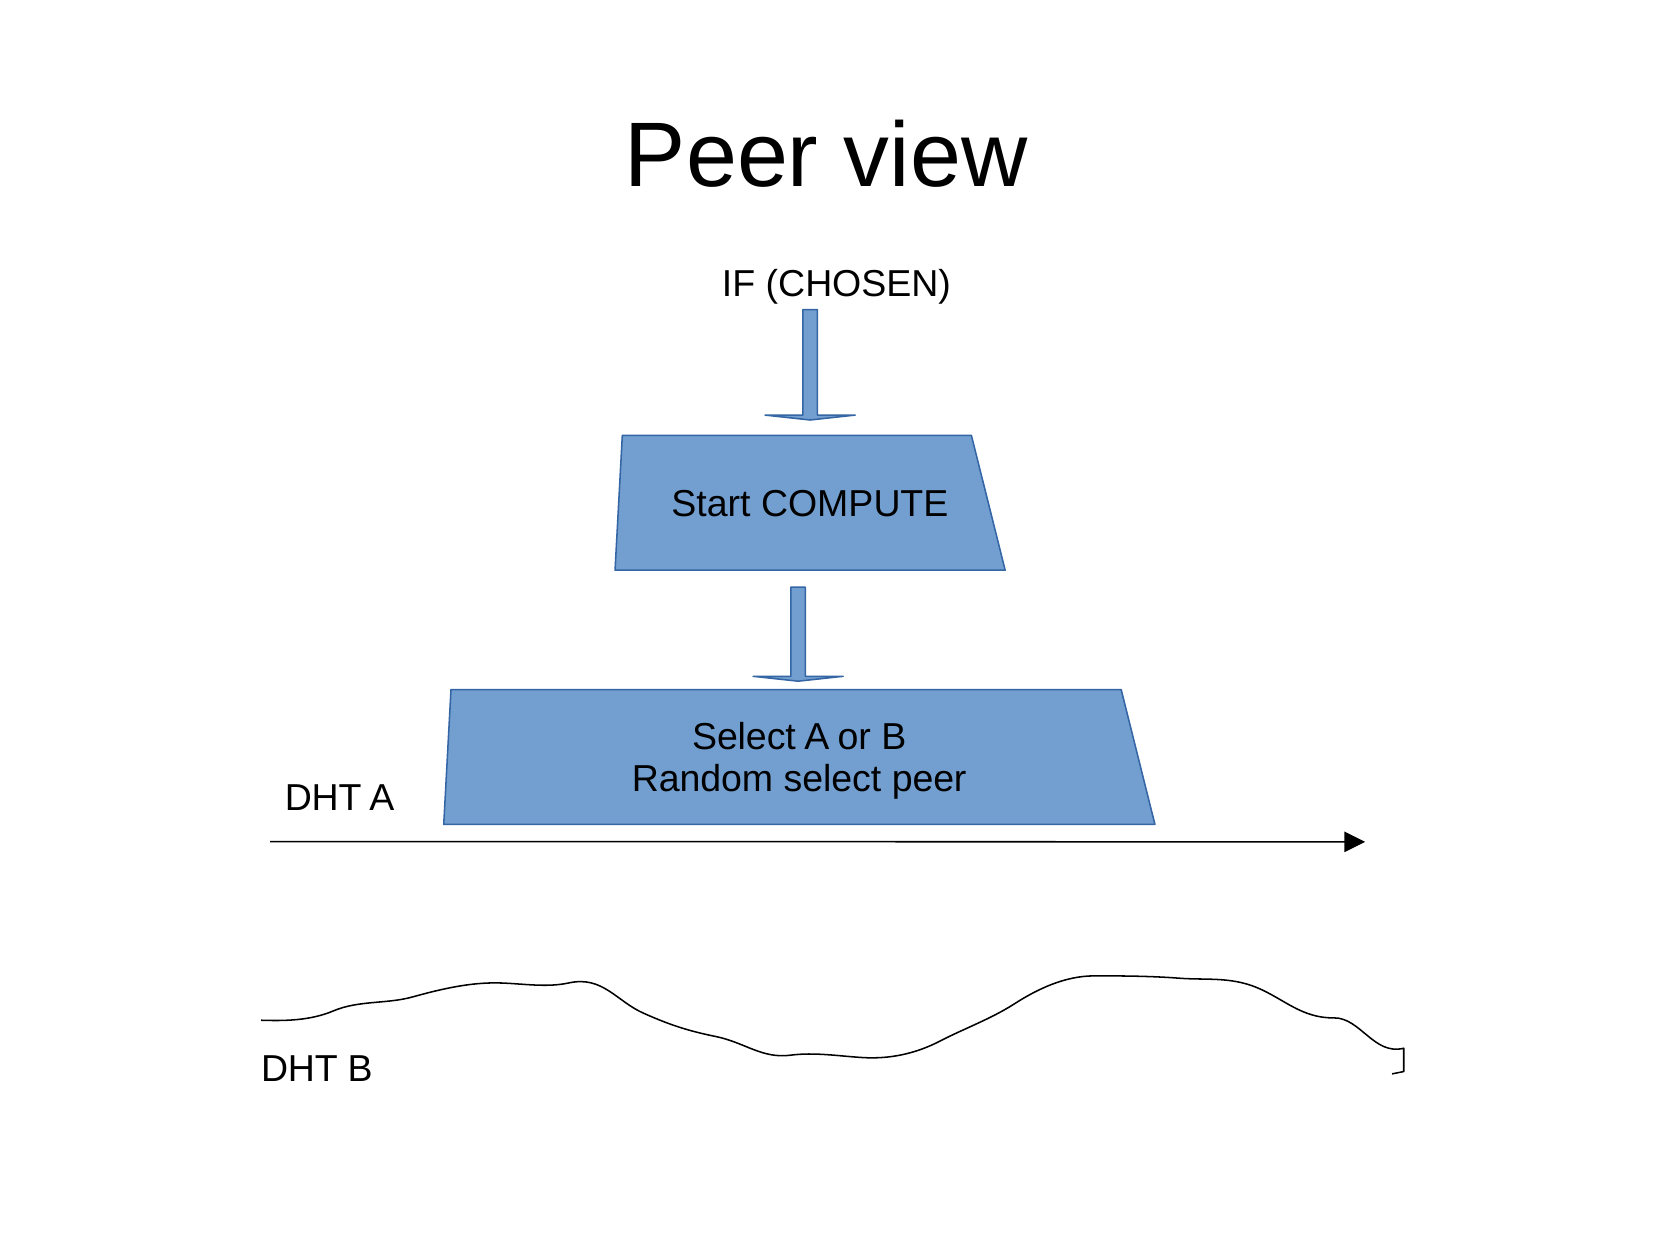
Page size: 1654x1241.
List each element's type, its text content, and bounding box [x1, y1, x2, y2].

text_box IF (CHOSEN) [707, 252, 1112, 310]
title Peer view [82, 49, 1571, 257]
text_box DHT B [246, 1038, 652, 1096]
text_box Start COMPUTE [615, 435, 1006, 571]
text_box DHT A [270, 766, 446, 824]
text_box [753, 587, 844, 682]
text_box [765, 309, 856, 421]
text_box Select A or B Random select peer [443, 689, 1155, 825]
